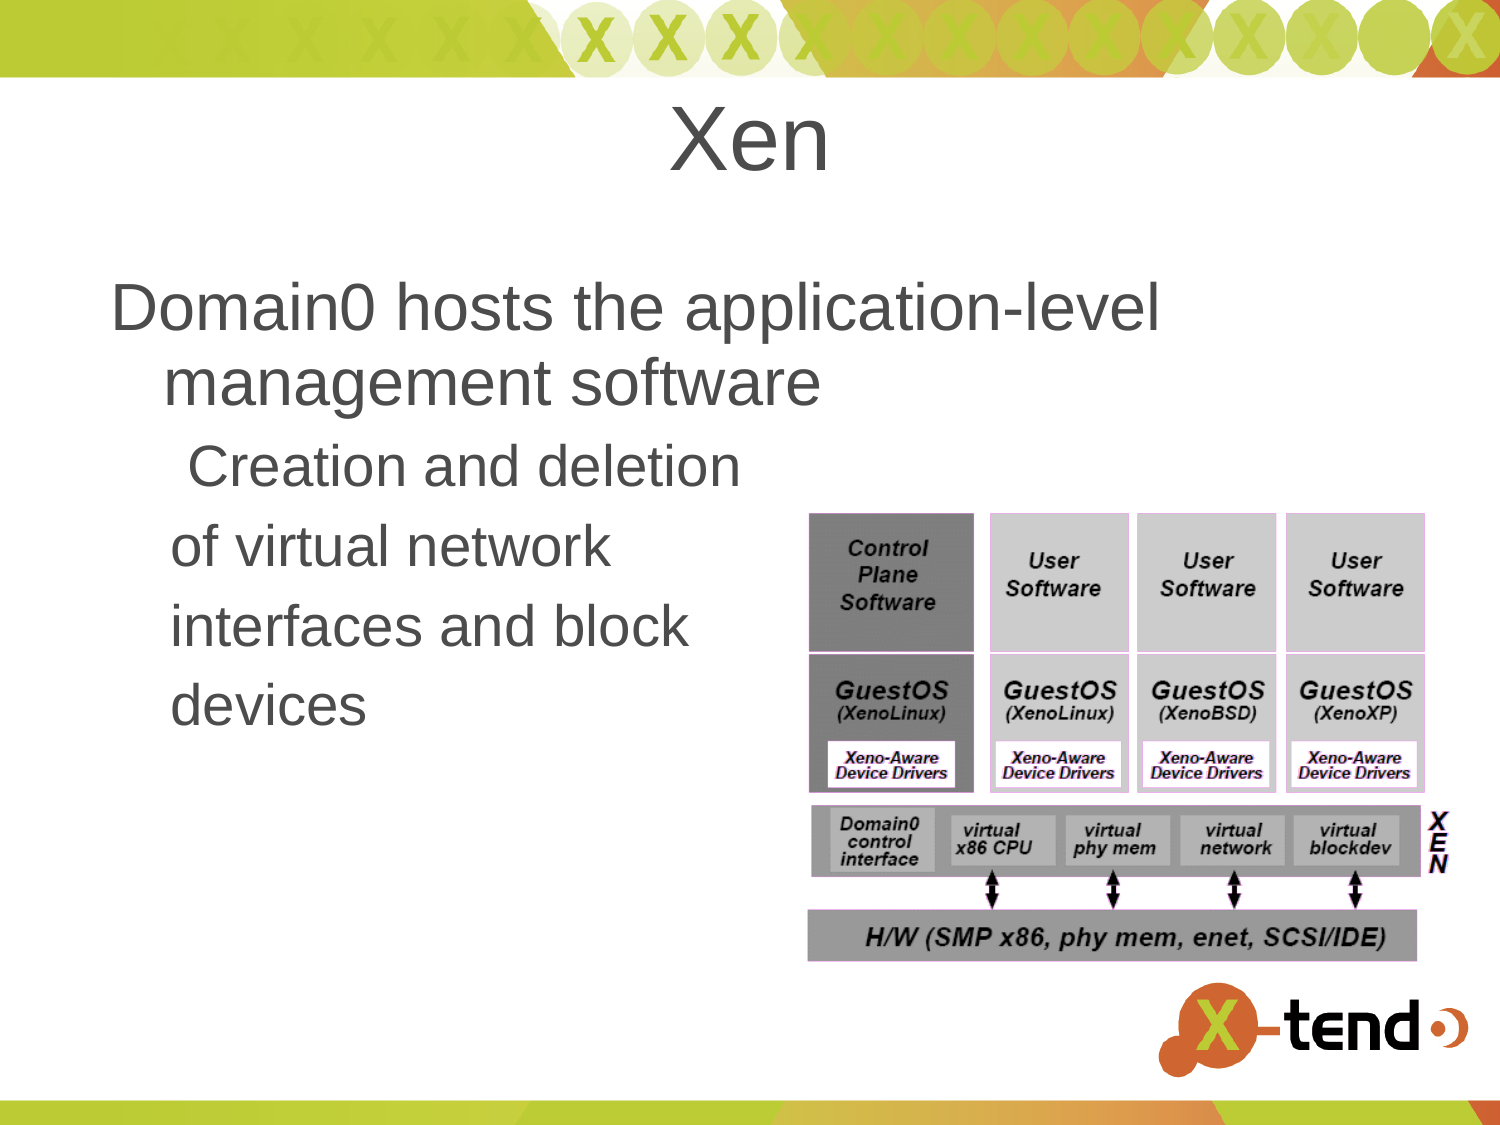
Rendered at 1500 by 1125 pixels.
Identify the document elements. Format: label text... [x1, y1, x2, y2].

list Domain0 hosts the application-level management software Creation and deletion of virtual network interfaces and block devices [78, 262, 1476, 1113]
title Xen [75, 45, 1426, 233]
picture [0, 0, 1500, 1125]
